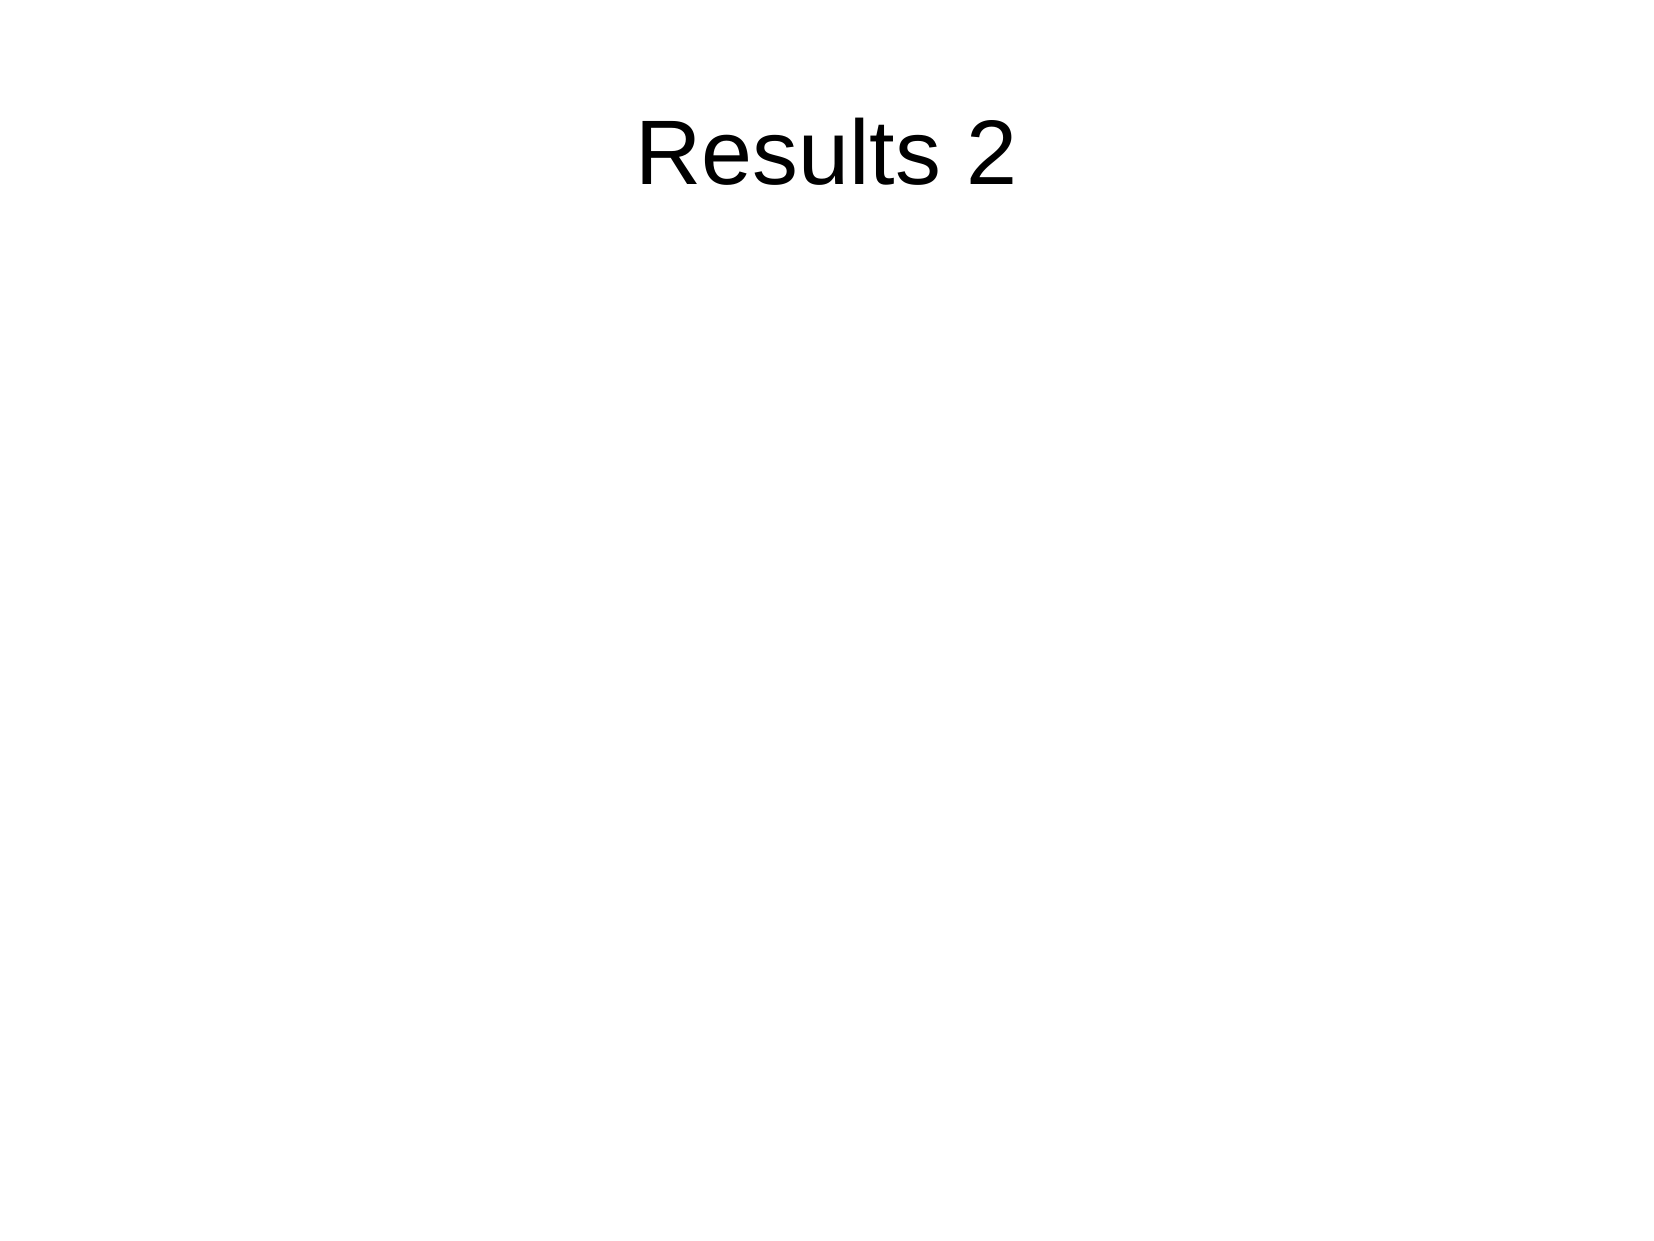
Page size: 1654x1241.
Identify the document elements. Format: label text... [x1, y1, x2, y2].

title Results 2 [82, 49, 1571, 257]
